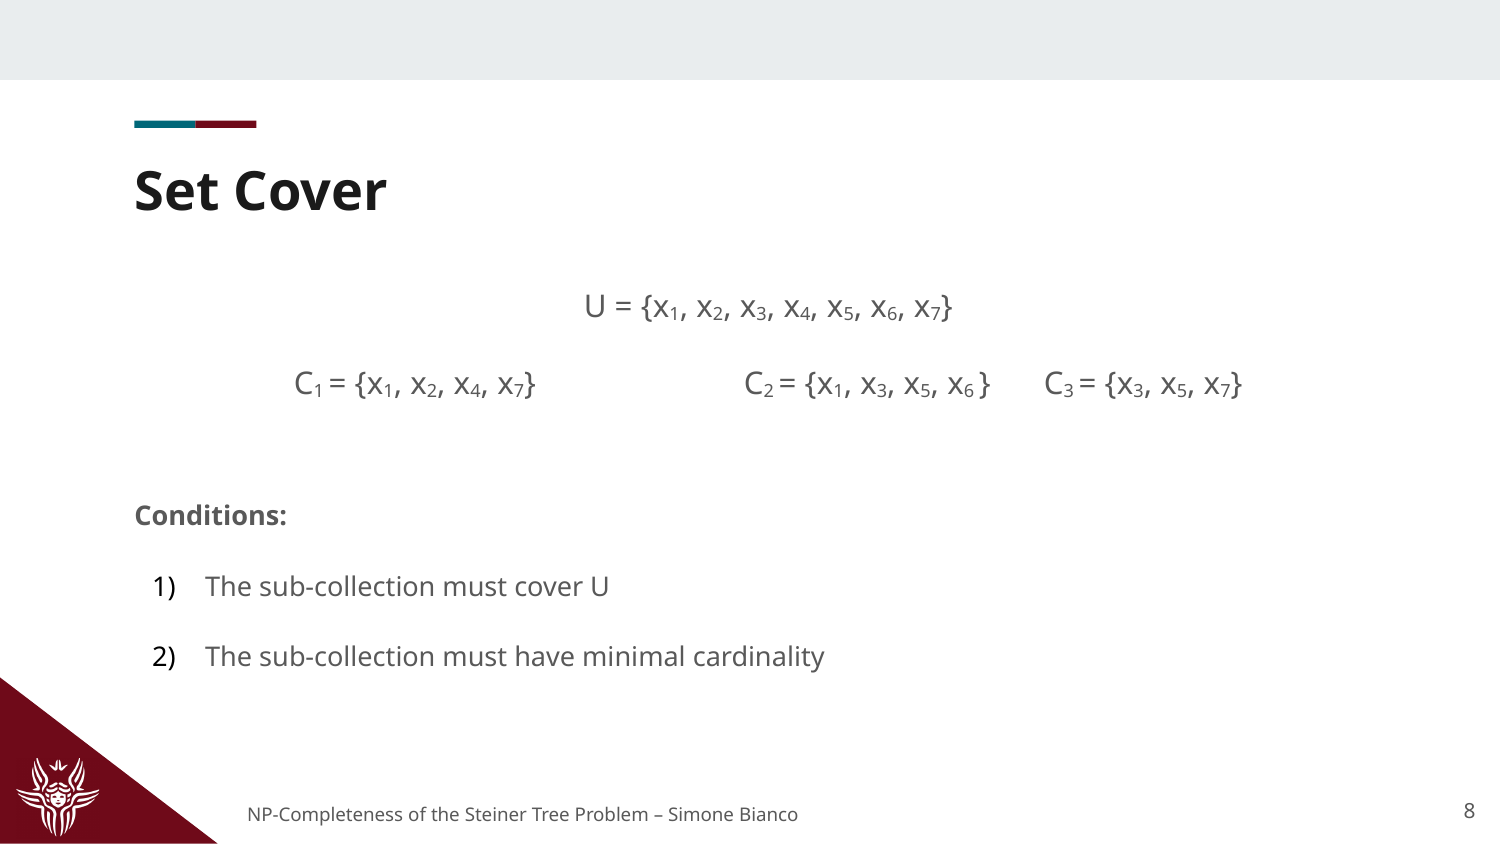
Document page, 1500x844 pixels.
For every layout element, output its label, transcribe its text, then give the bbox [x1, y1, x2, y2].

list Conditions: The sub-collection must cover U The sub-collection must have minimal cardinality [119, 478, 1418, 656]
subtitle NP-Completeness of the Steiner Tree Problem – Simone Bianco [232, 783, 1193, 839]
list U = {x1, x2, x3, x4, x5, x6, x7} C1 = {x1, x2, x4, x7} C2 = {x1, x3, x5, x6 } C3 = {x3, x5, x7} [119, 266, 1418, 443]
slide_number <number> [1400, 779, 1491, 844]
title Set Cover [119, 141, 1381, 230]
picture [16, 758, 100, 839]
